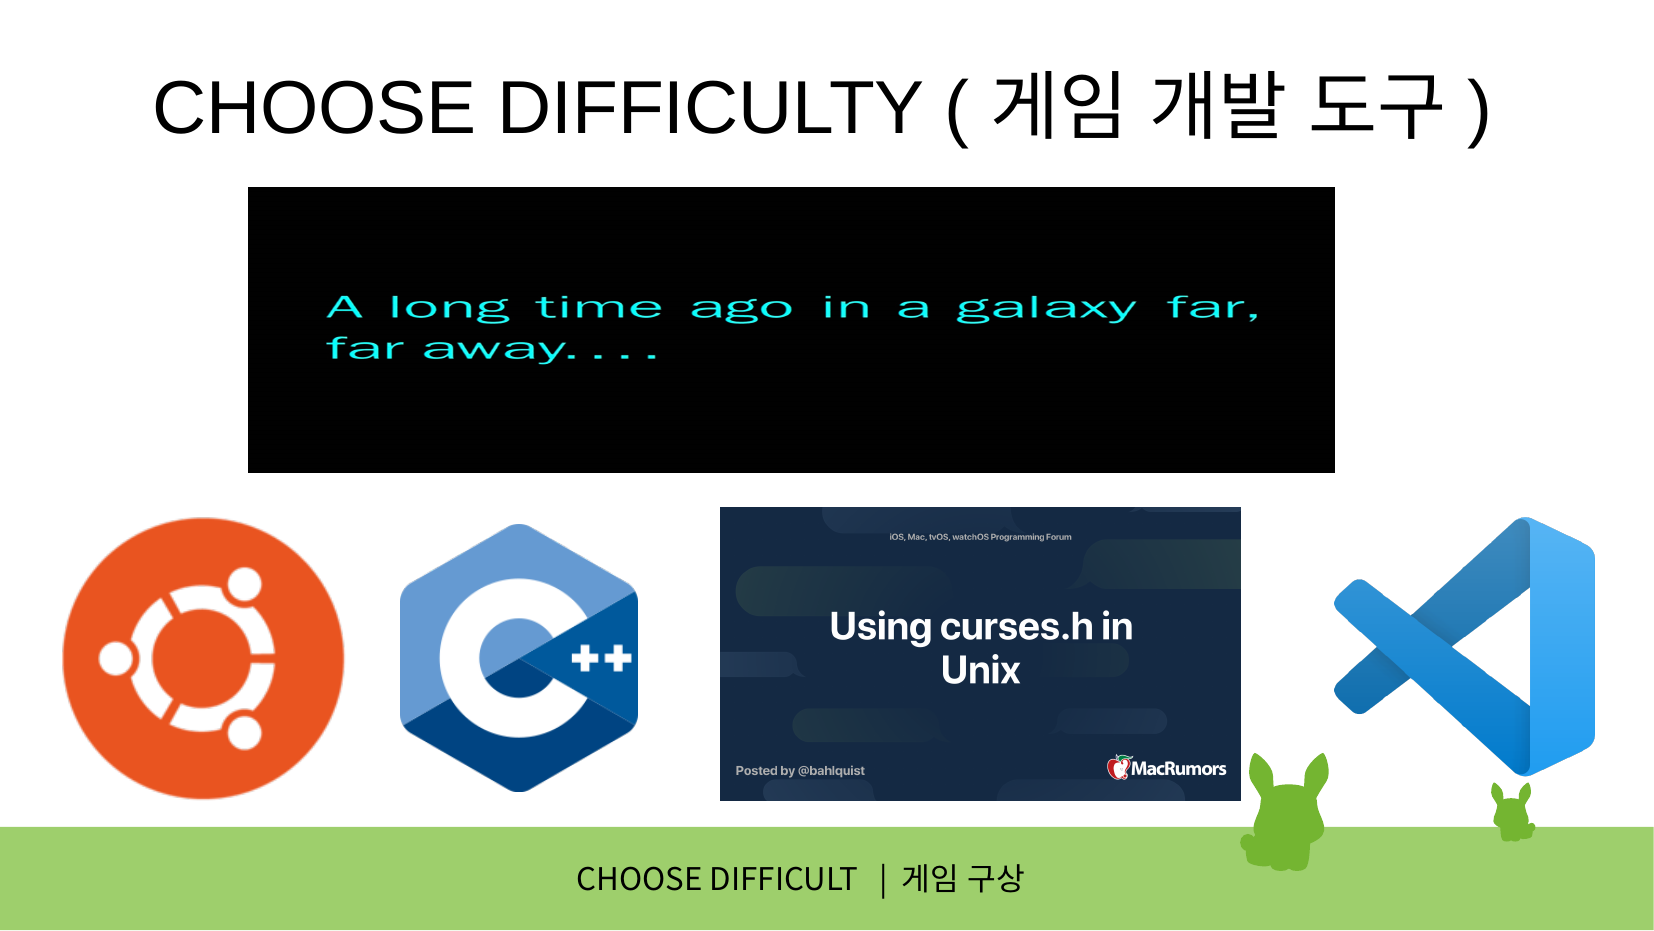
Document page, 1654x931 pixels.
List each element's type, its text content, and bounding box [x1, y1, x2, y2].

picture [248, 187, 1335, 473]
picture [720, 507, 1241, 801]
picture [1334, 516, 1595, 777]
picture [400, 524, 638, 792]
text_box CHOOSE DIFFICULT | 게임 구상 [538, 845, 1064, 910]
picture [47, 502, 360, 815]
title CHOOSE DIFFICULTY ( 게임 개발 도구 ) [70, 58, 1548, 150]
